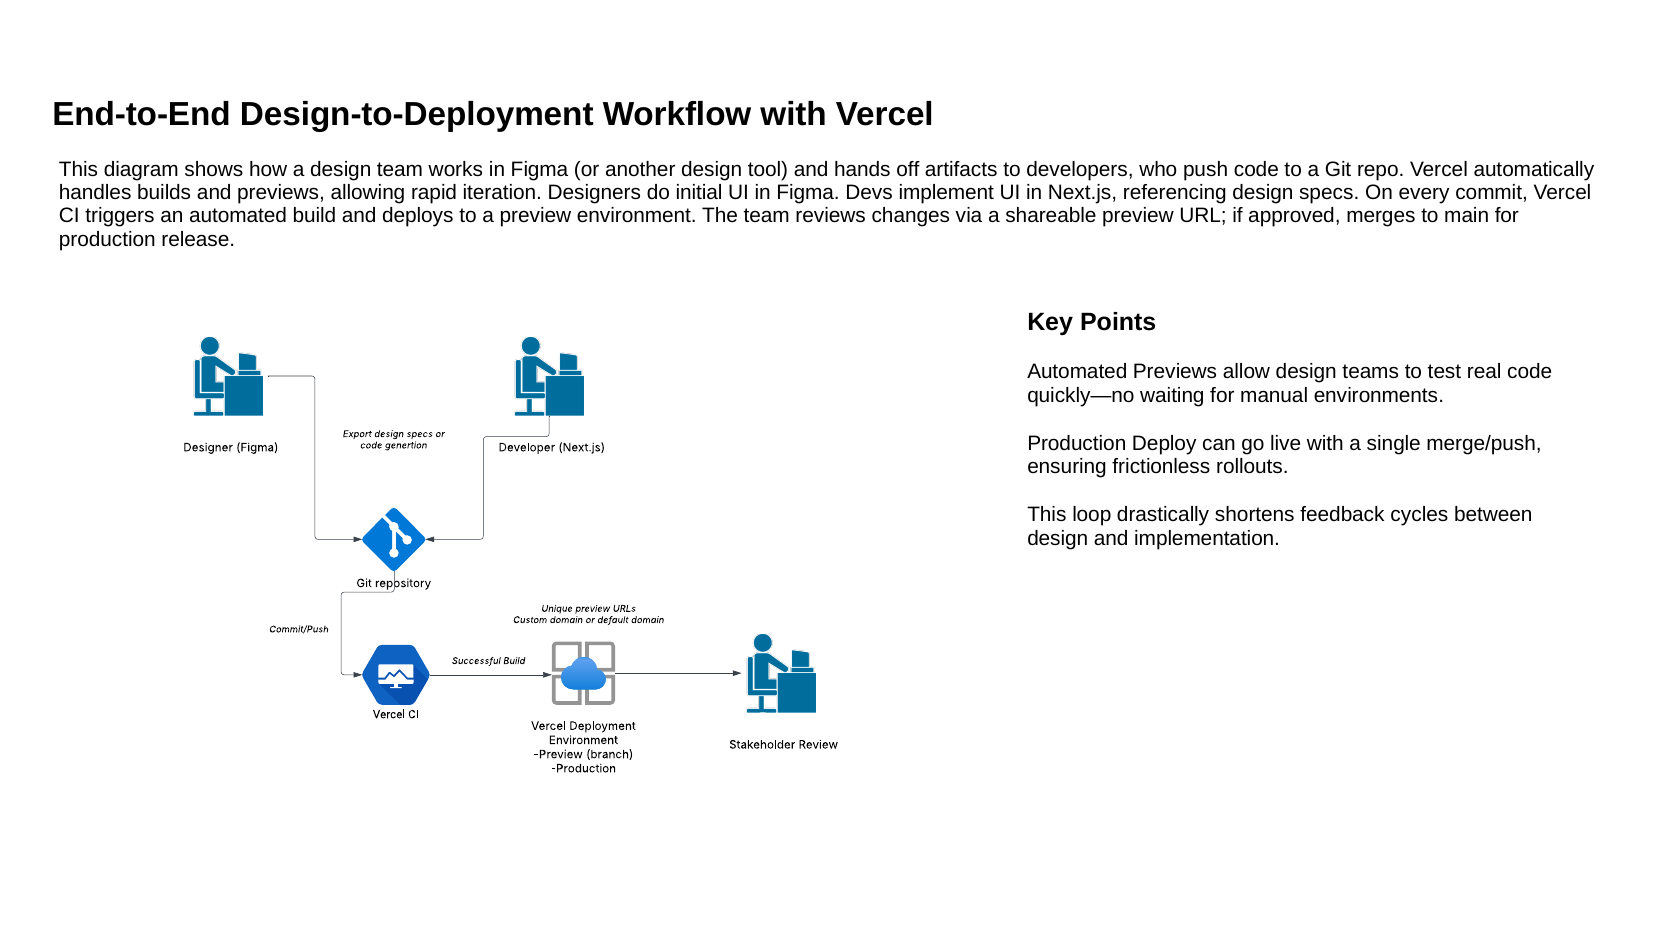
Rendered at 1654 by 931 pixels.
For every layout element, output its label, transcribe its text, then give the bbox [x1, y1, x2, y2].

text_box This diagram shows how a design team works in Figma (or another design tool) and hands off artifacts to developers, who push code to a Git repo. Vercel automatically handles builds and previews, allowing rapid iteration. Designers do initial UI in Figma. Devs implement UI in Next.js, referencing design specs. On every commit, Vercel CI triggers an automated build and deploys to a preview environment. The team reviews changes via a shareable preview URL; if approved, merges to main for production release. [44, 150, 1613, 258]
text_box End-to-End Design-to-Deployment Workflow with Vercel [37, 87, 987, 151]
picture [117, 285, 901, 826]
text_box Key Points Automated Previews allow design teams to test real code quickly—no waiting for manual environments. Production Deploy can go live with a single merge/push, ensuring frictionless rollouts. This loop drastically shortens feedback cycles between design and implementation. [1012, 300, 1613, 605]
